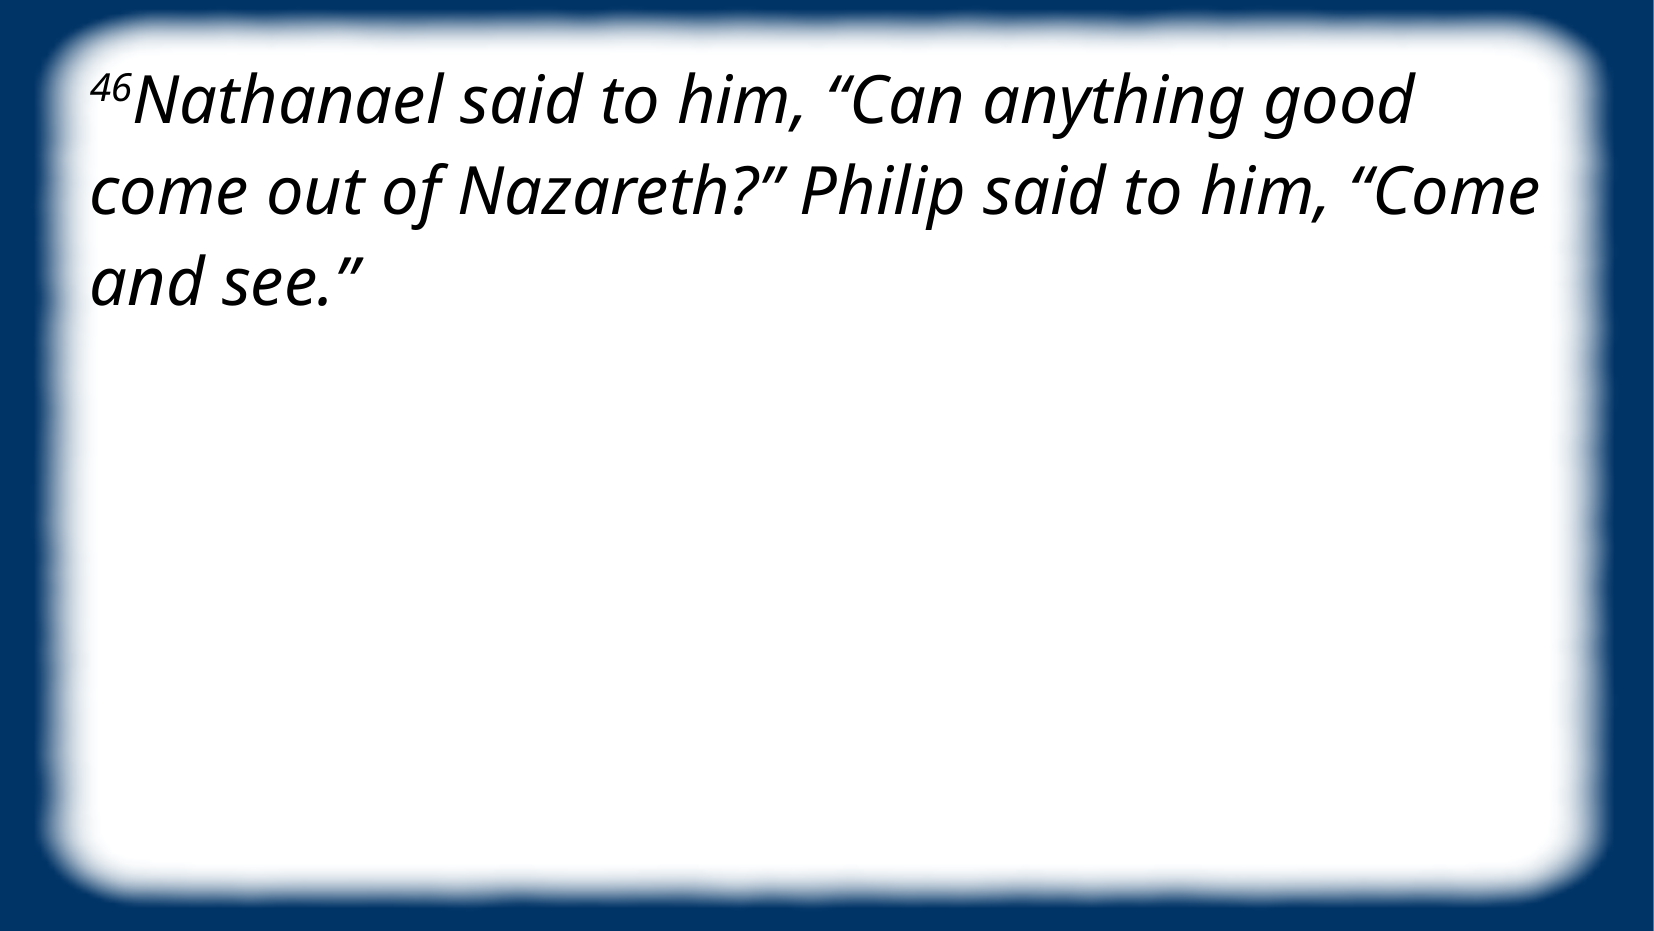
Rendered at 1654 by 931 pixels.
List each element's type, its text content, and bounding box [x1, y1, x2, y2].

picture [0, 0, 1654, 931]
text_box 46Nathanael said to him, “Can anything good come out of Nazareth?” Philip said to him, “Come and see.” [75, 45, 1576, 593]
